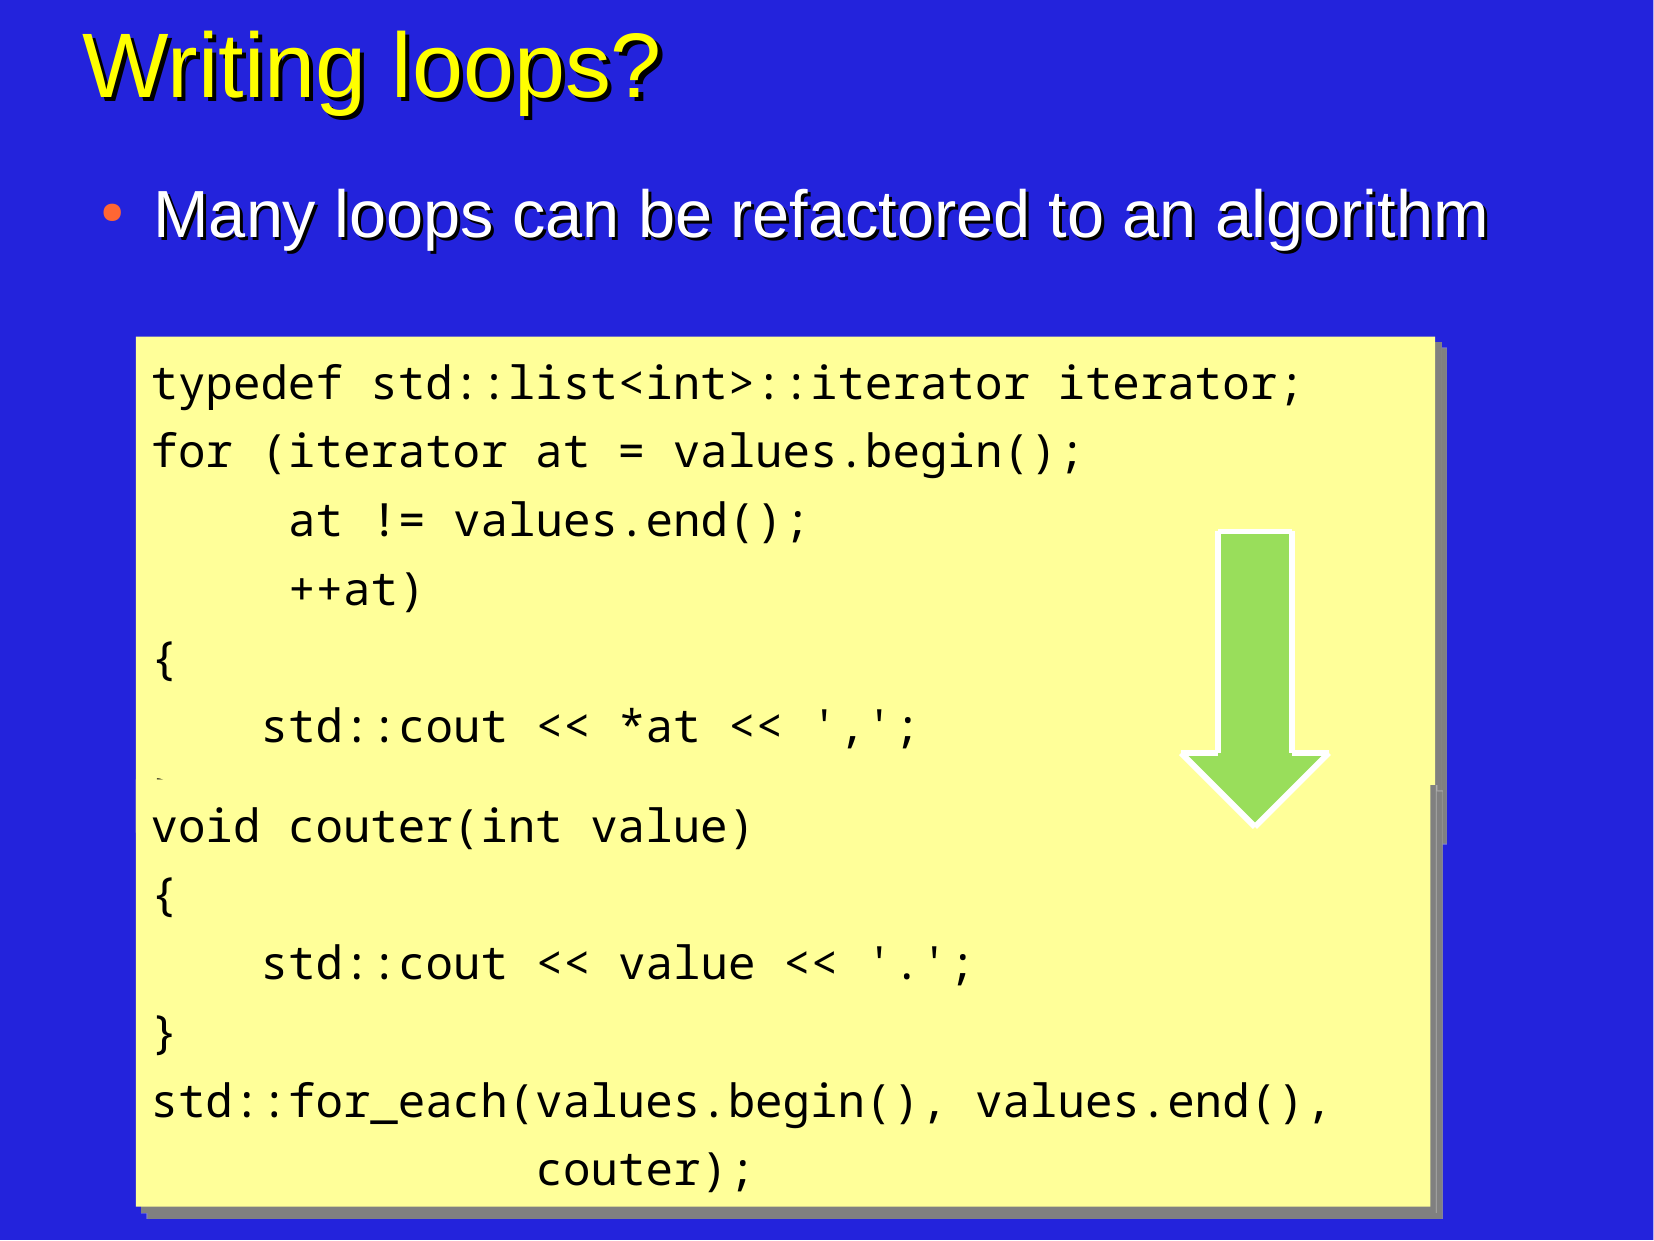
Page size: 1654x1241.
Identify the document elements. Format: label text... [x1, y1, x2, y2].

text_box typedef std::list<int>::iterator iterator; for (iterator at = values.begin(); at != values.end(); ++at) { std::cout << *at << ','; } [135, 336, 1436, 785]
title Writing loops? [82, 2, 1571, 130]
text_box [1181, 531, 1329, 827]
text_box void couter(int value) { std::cout << value << '.'; } std::for_each(values.begin(), values.end(), couter); [135, 779, 1431, 1207]
list Many loops can be refactored to an algorithm [82, 177, 1571, 1182]
